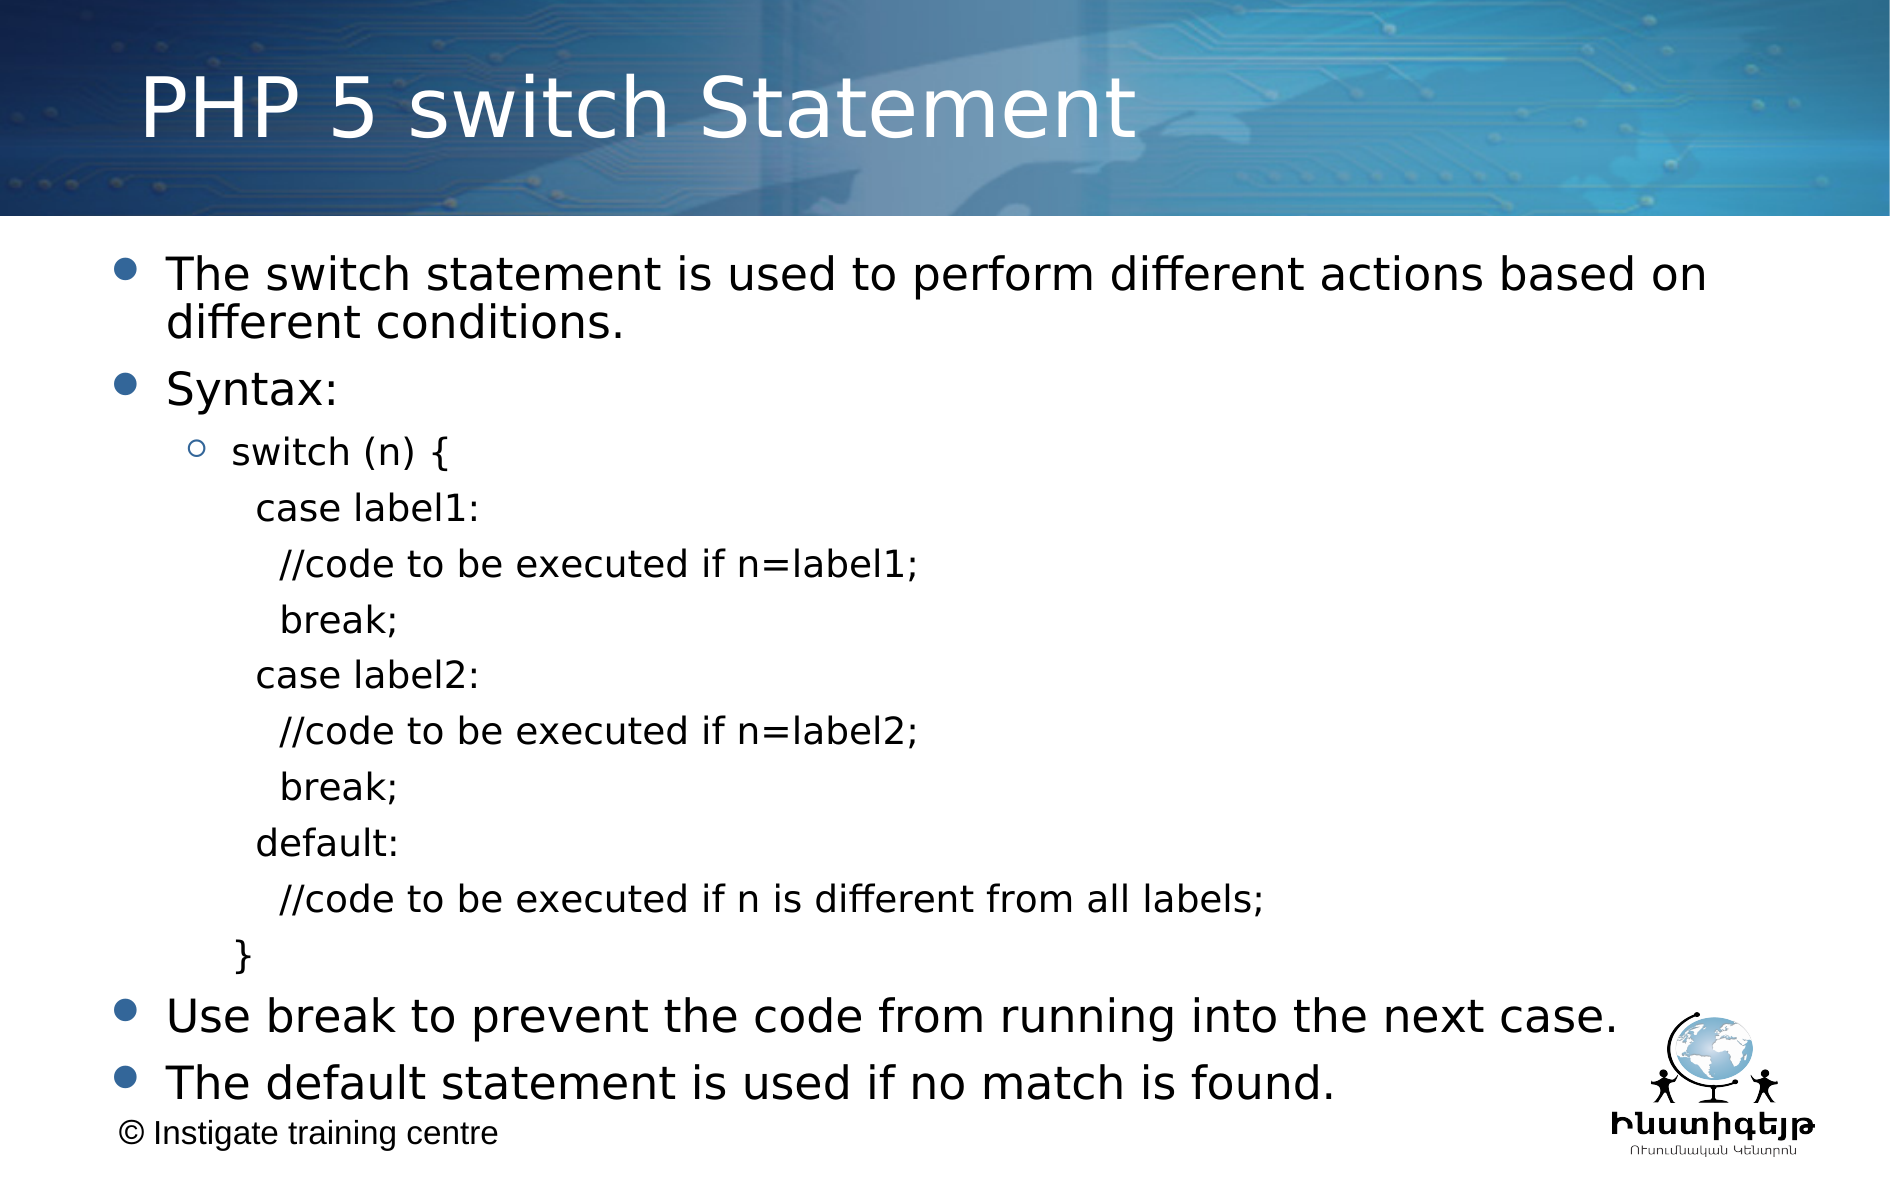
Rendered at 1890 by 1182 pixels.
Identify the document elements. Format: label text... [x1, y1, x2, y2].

list The switch statement is used to perform different actions based on different conditions. Syntax: switch (n) { case label1: //code to be executed if n=label1; break; case label2: //code to be executed if n=label2; break; default: //code to be executed if n is different from all labels; } Use break to prevent the code from running into the next case. The default statement is used if no match is found. [110, 252, 1801, 281]
text_box PHP 5 switch Statement [138, 82, 1801, 86]
picture [1612, 1012, 1815, 1157]
picture [0, 0, 1890, 216]
